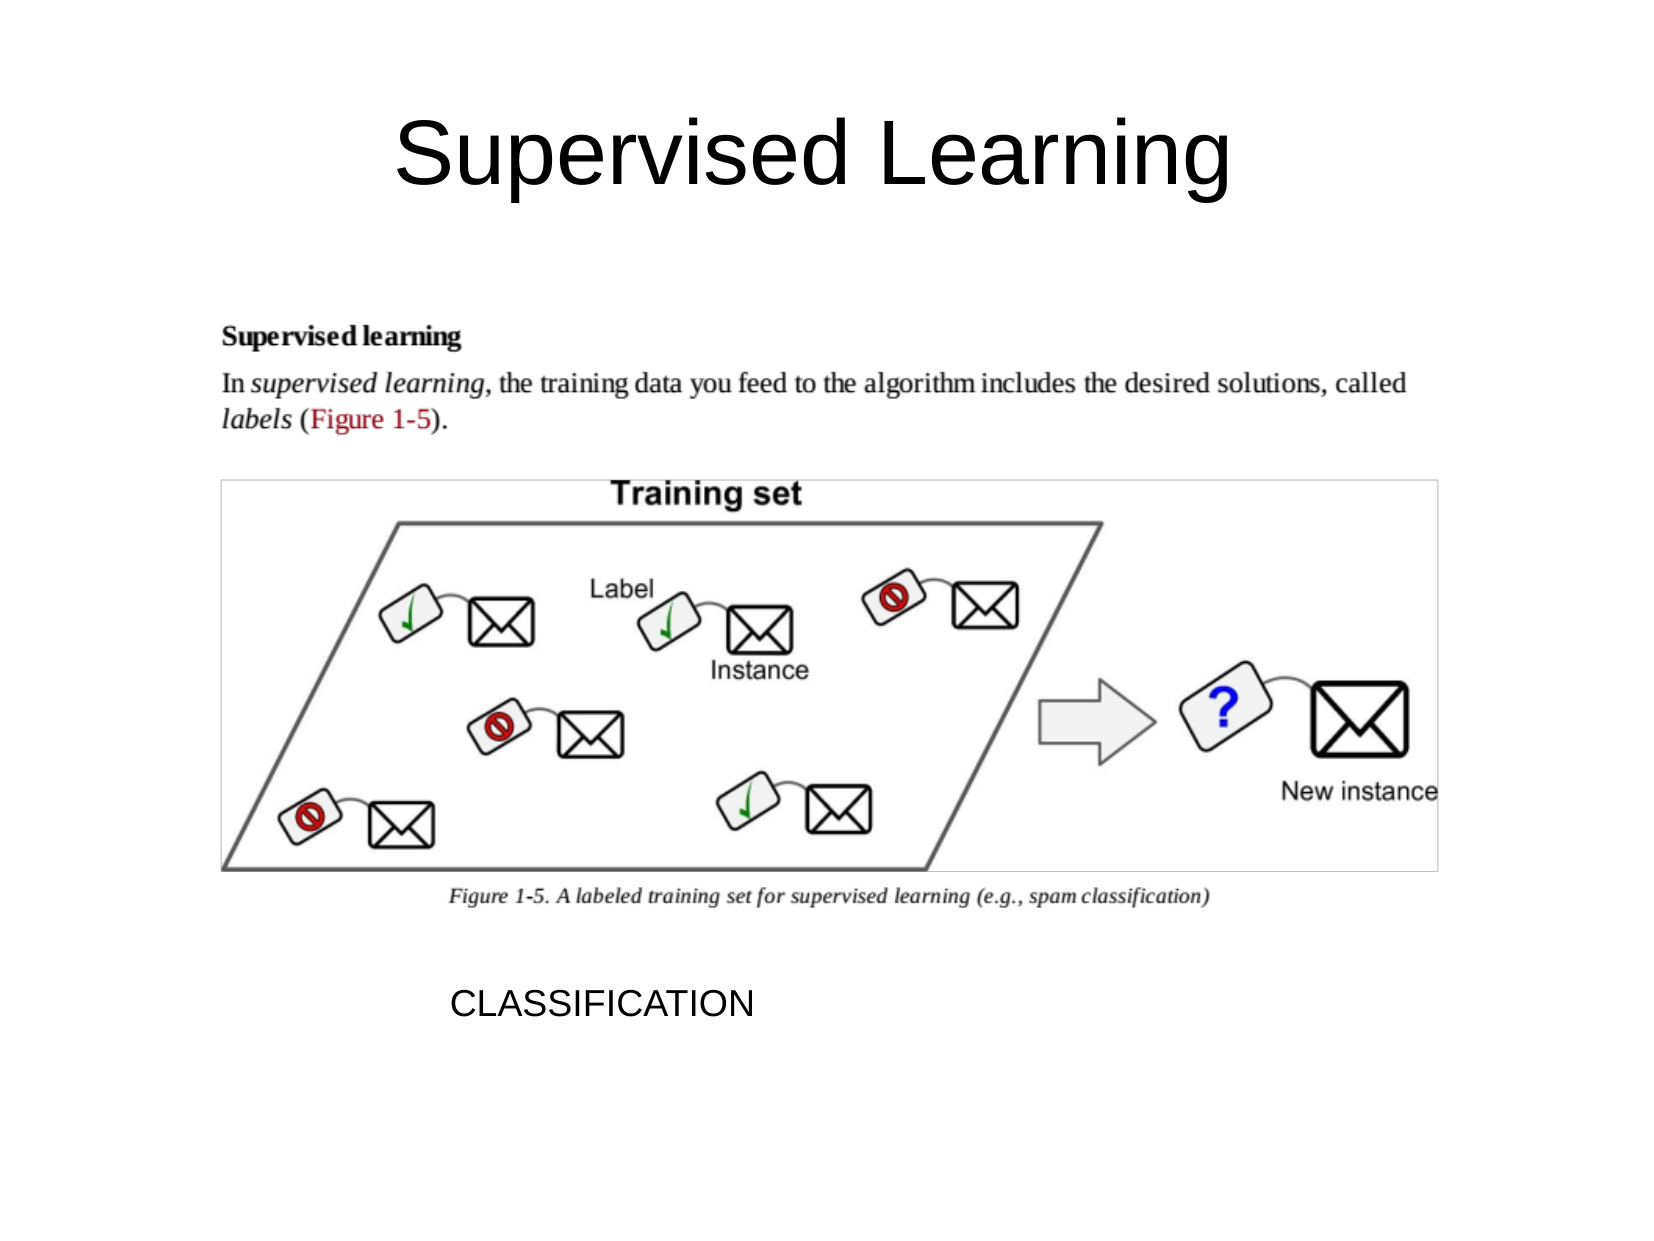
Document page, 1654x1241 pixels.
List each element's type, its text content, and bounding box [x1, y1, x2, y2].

picture [212, 308, 1446, 933]
text_box CLASSIFICATION [435, 975, 1321, 1032]
title Supervised Learning [82, 49, 1571, 257]
